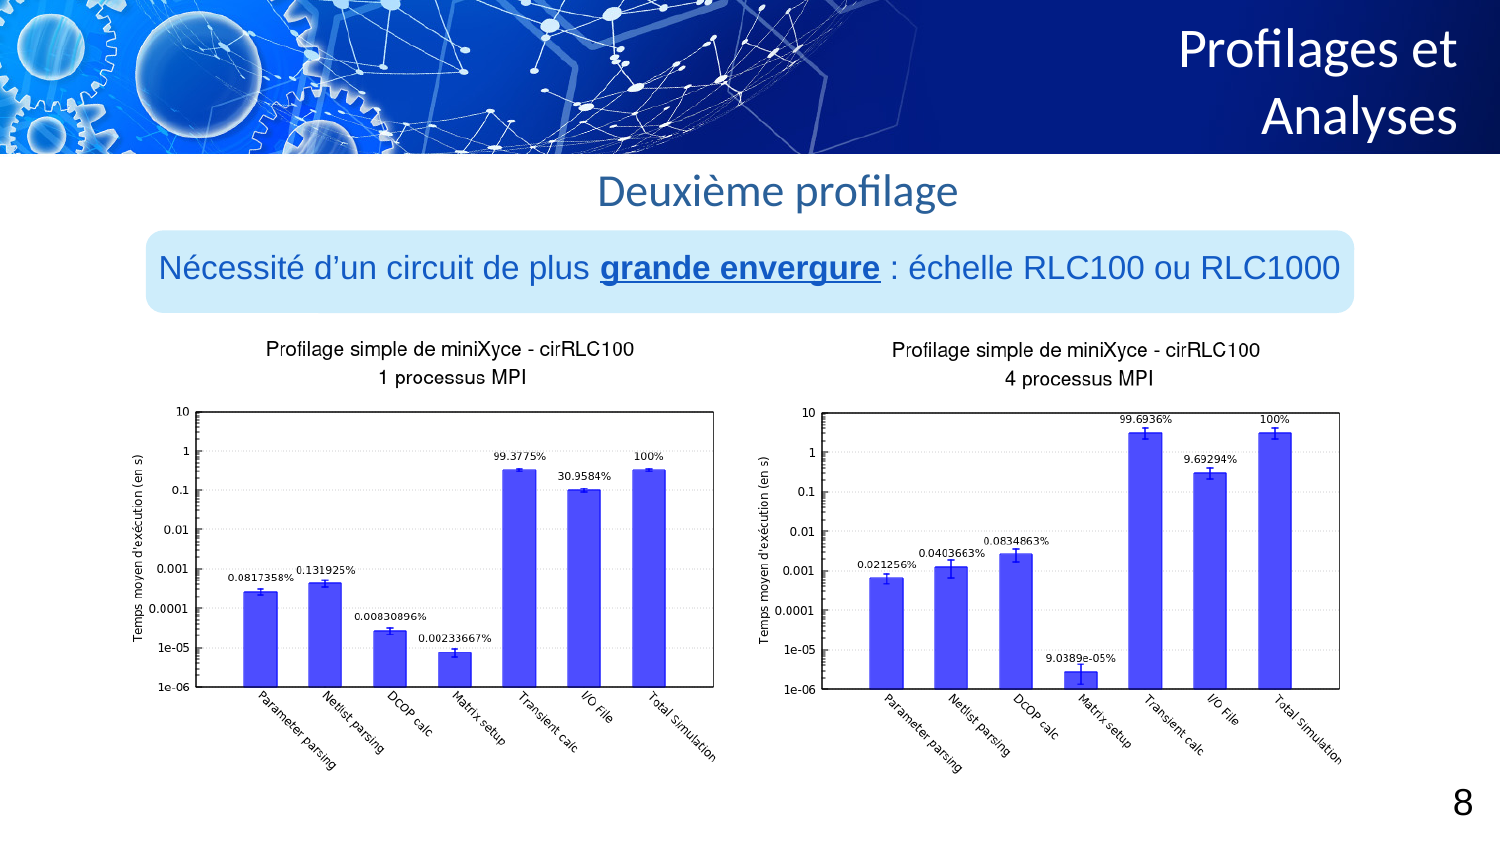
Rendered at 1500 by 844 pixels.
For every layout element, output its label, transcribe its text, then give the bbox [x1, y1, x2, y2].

list Deuxième profilage [0, 153, 1500, 225]
title Profilages et Analyses [118, 3, 1473, 153]
text_box <numéro> [1438, 773, 1500, 844]
picture [0, 0, 1500, 153]
text_box [145, 294, 1355, 314]
text_box [149, 230, 1352, 238]
text_box Nécessité d’un circuit de plus grande envergure : échelle RLC100 ou RLC1000 [82, 238, 1418, 294]
picture [0, 225, 1500, 844]
